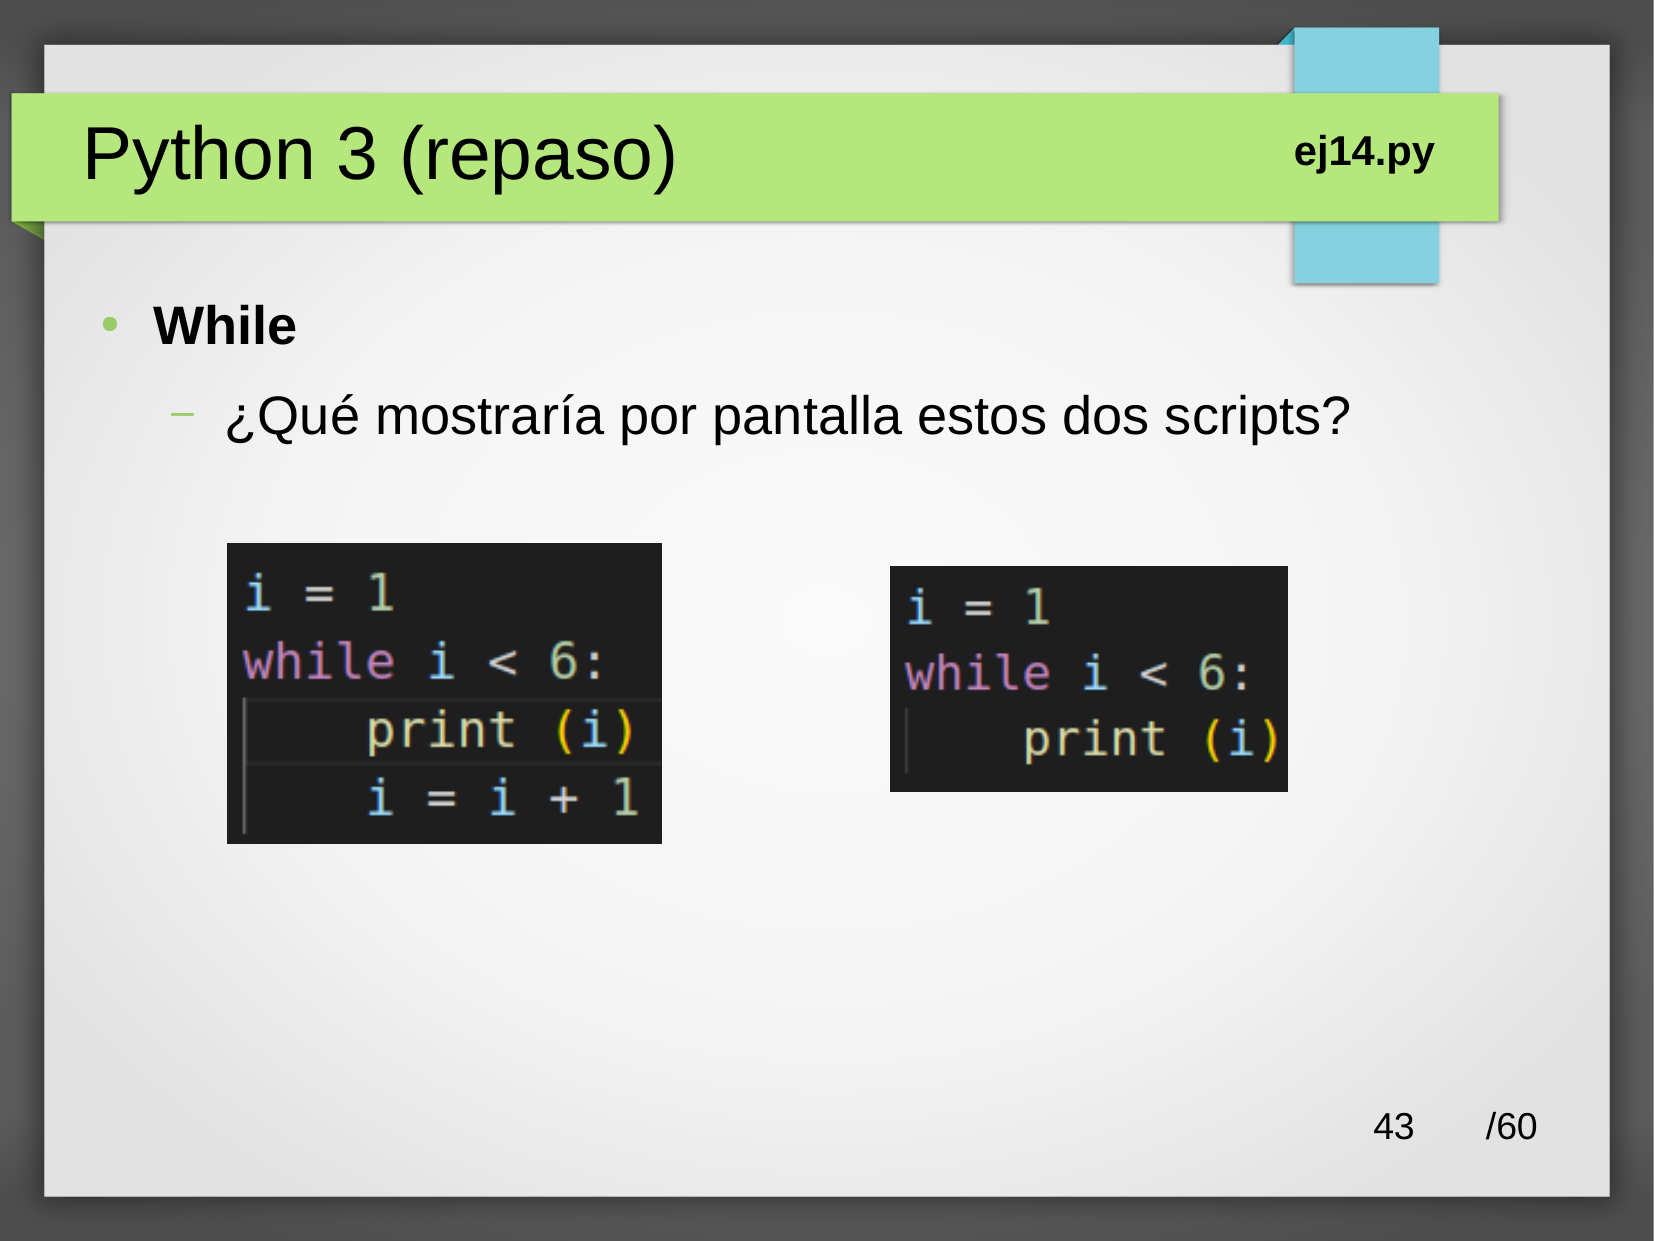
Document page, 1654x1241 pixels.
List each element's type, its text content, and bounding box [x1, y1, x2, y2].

text_box ej14.py [1279, 120, 1465, 229]
picture [0, 0, 1654, 1241]
title Python 3 (repaso) [82, 94, 1264, 213]
text_box /60 [1471, 1098, 1553, 1169]
list While ¿Qué mostraría por pantalla estos dos scripts? [82, 295, 1571, 1015]
text_box <número> [1553, 1098, 1559, 1169]
text_box <número> [1358, 1098, 1471, 1169]
